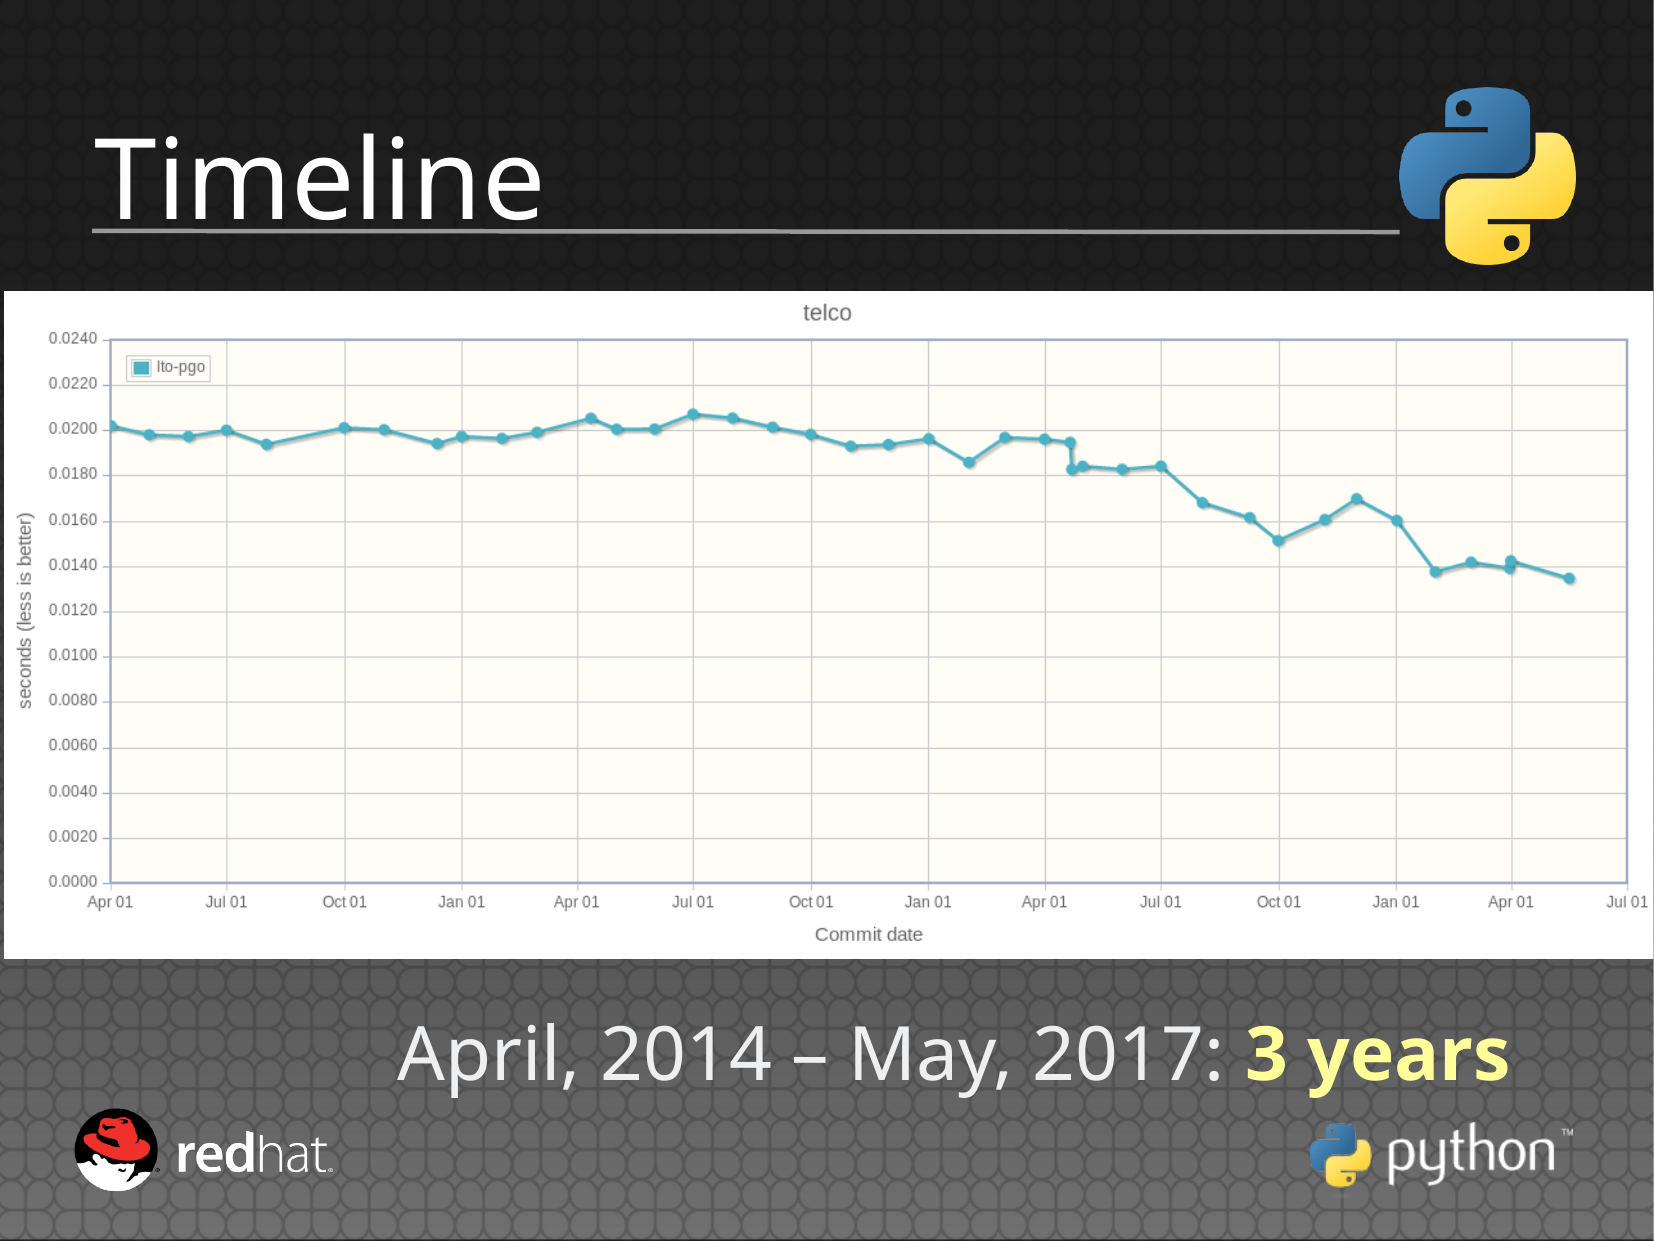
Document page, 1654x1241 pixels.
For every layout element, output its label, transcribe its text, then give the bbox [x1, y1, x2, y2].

title Timeline [94, 100, 1426, 251]
picture [0, 0, 1654, 1241]
text_box April, 2014 – May, 2017: 3 years [382, 992, 1481, 1102]
